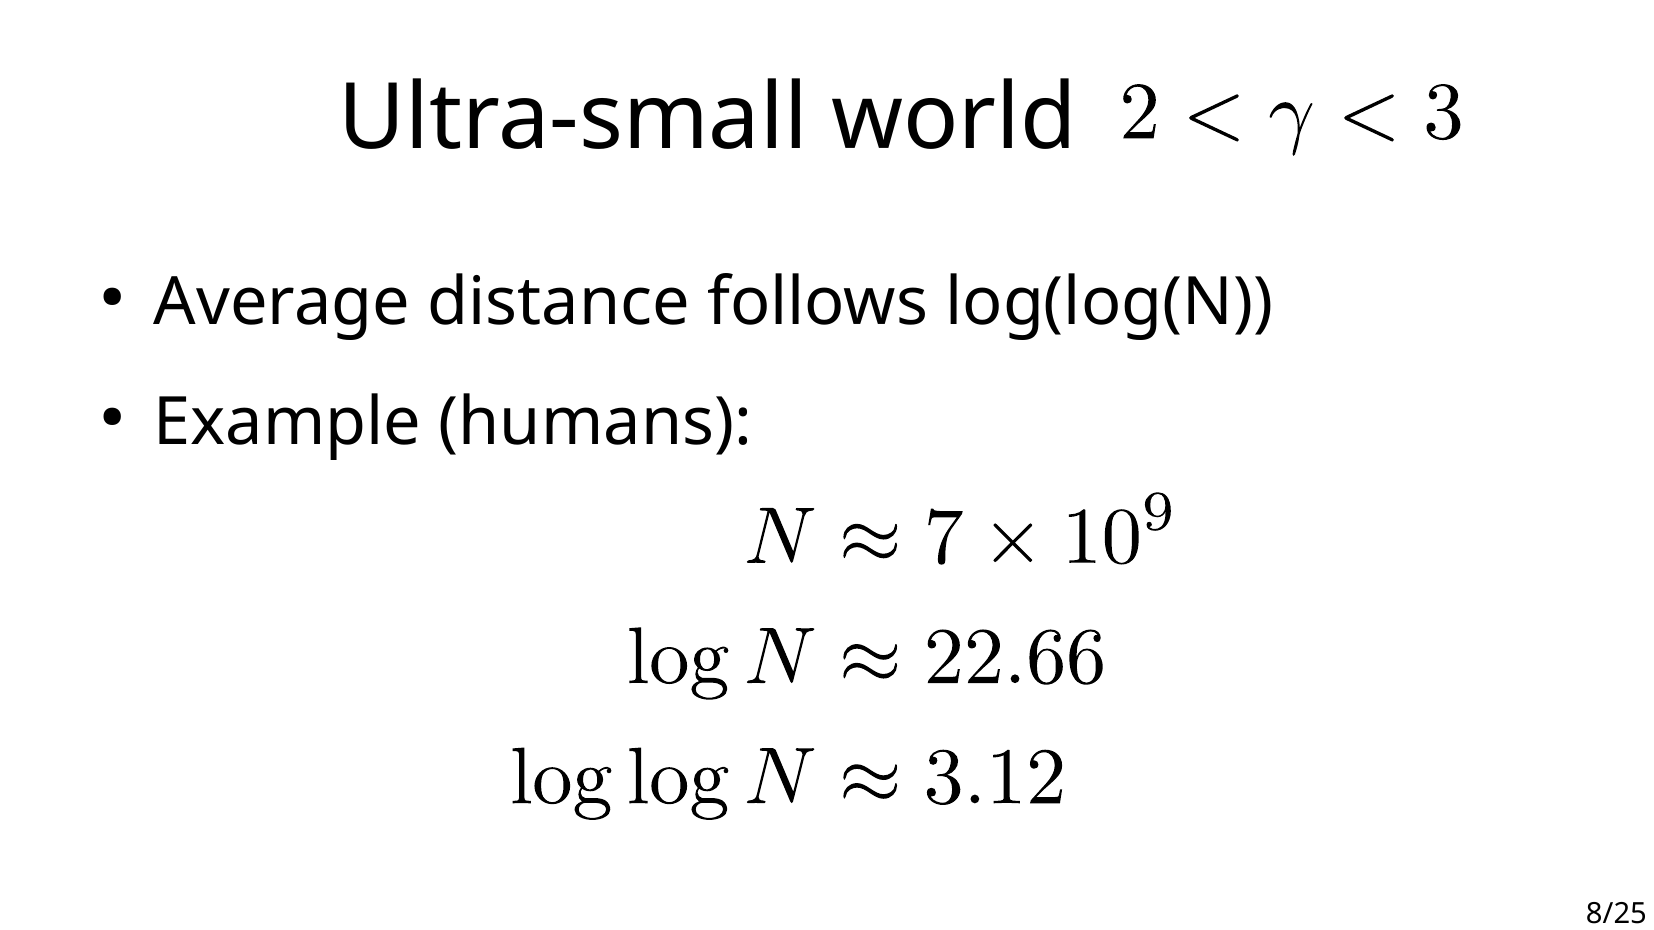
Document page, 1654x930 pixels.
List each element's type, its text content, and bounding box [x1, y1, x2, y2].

text_box [1119, 84, 1465, 156]
list Average distance follows log(log(N)) Example (humans): [82, 252, 1571, 466]
text_box [510, 492, 1174, 820]
title Ultra-small world [82, 1, 1571, 225]
